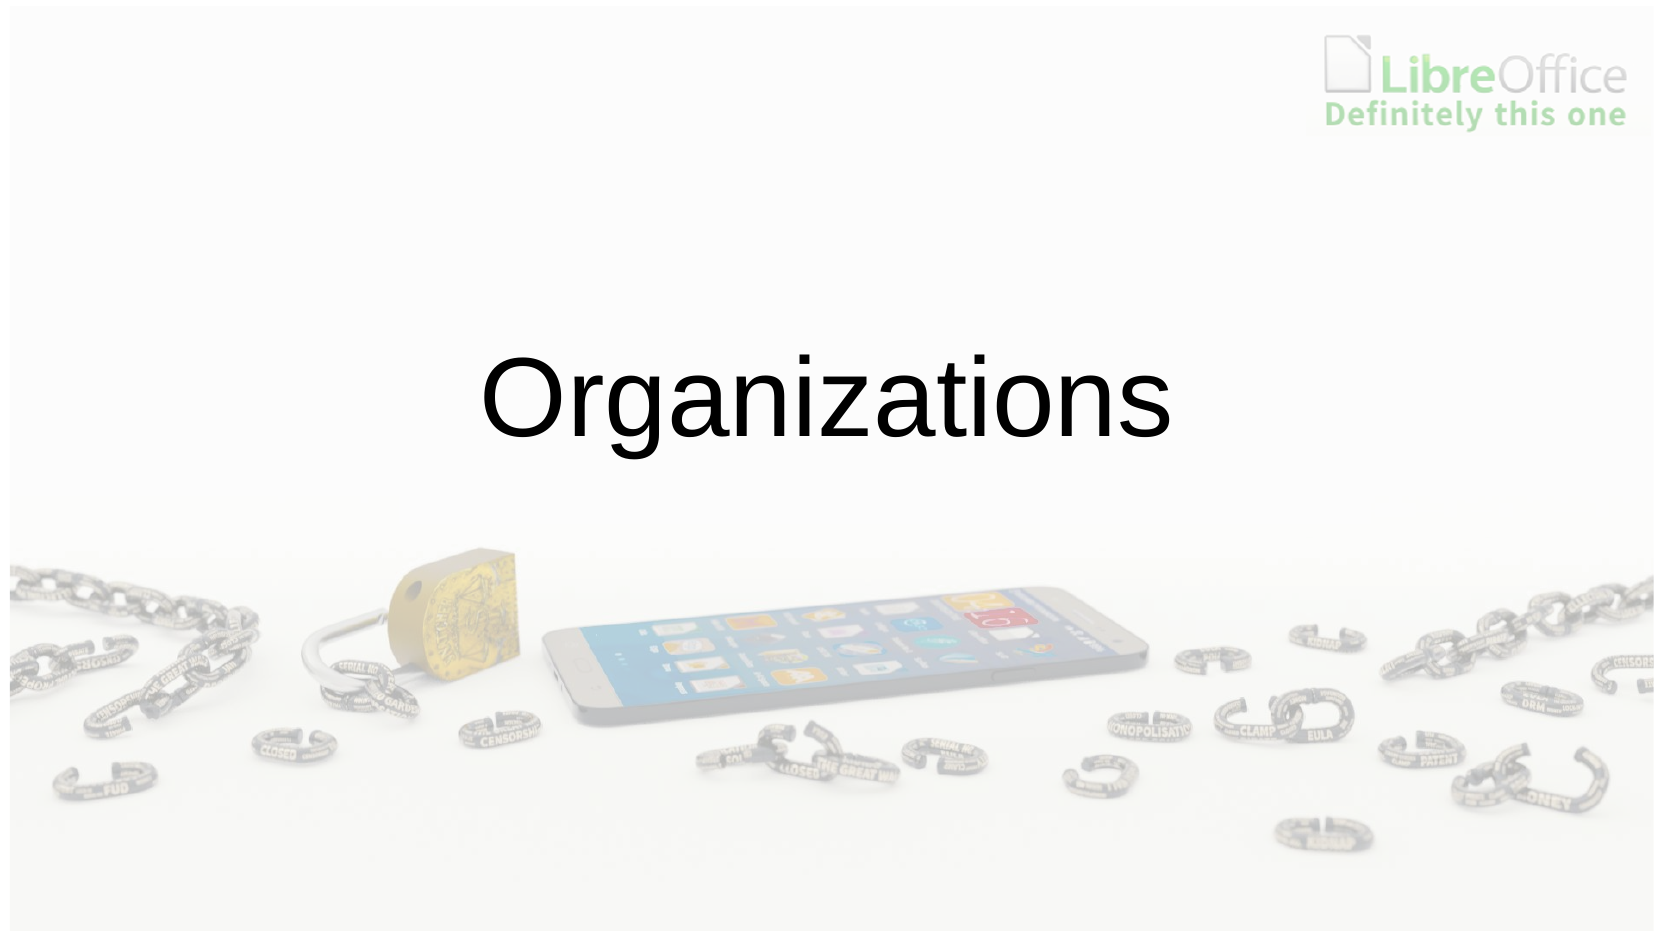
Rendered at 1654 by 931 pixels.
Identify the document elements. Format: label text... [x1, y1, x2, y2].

picture [9, 6, 1654, 931]
subtitle Organizations [82, 37, 1571, 757]
